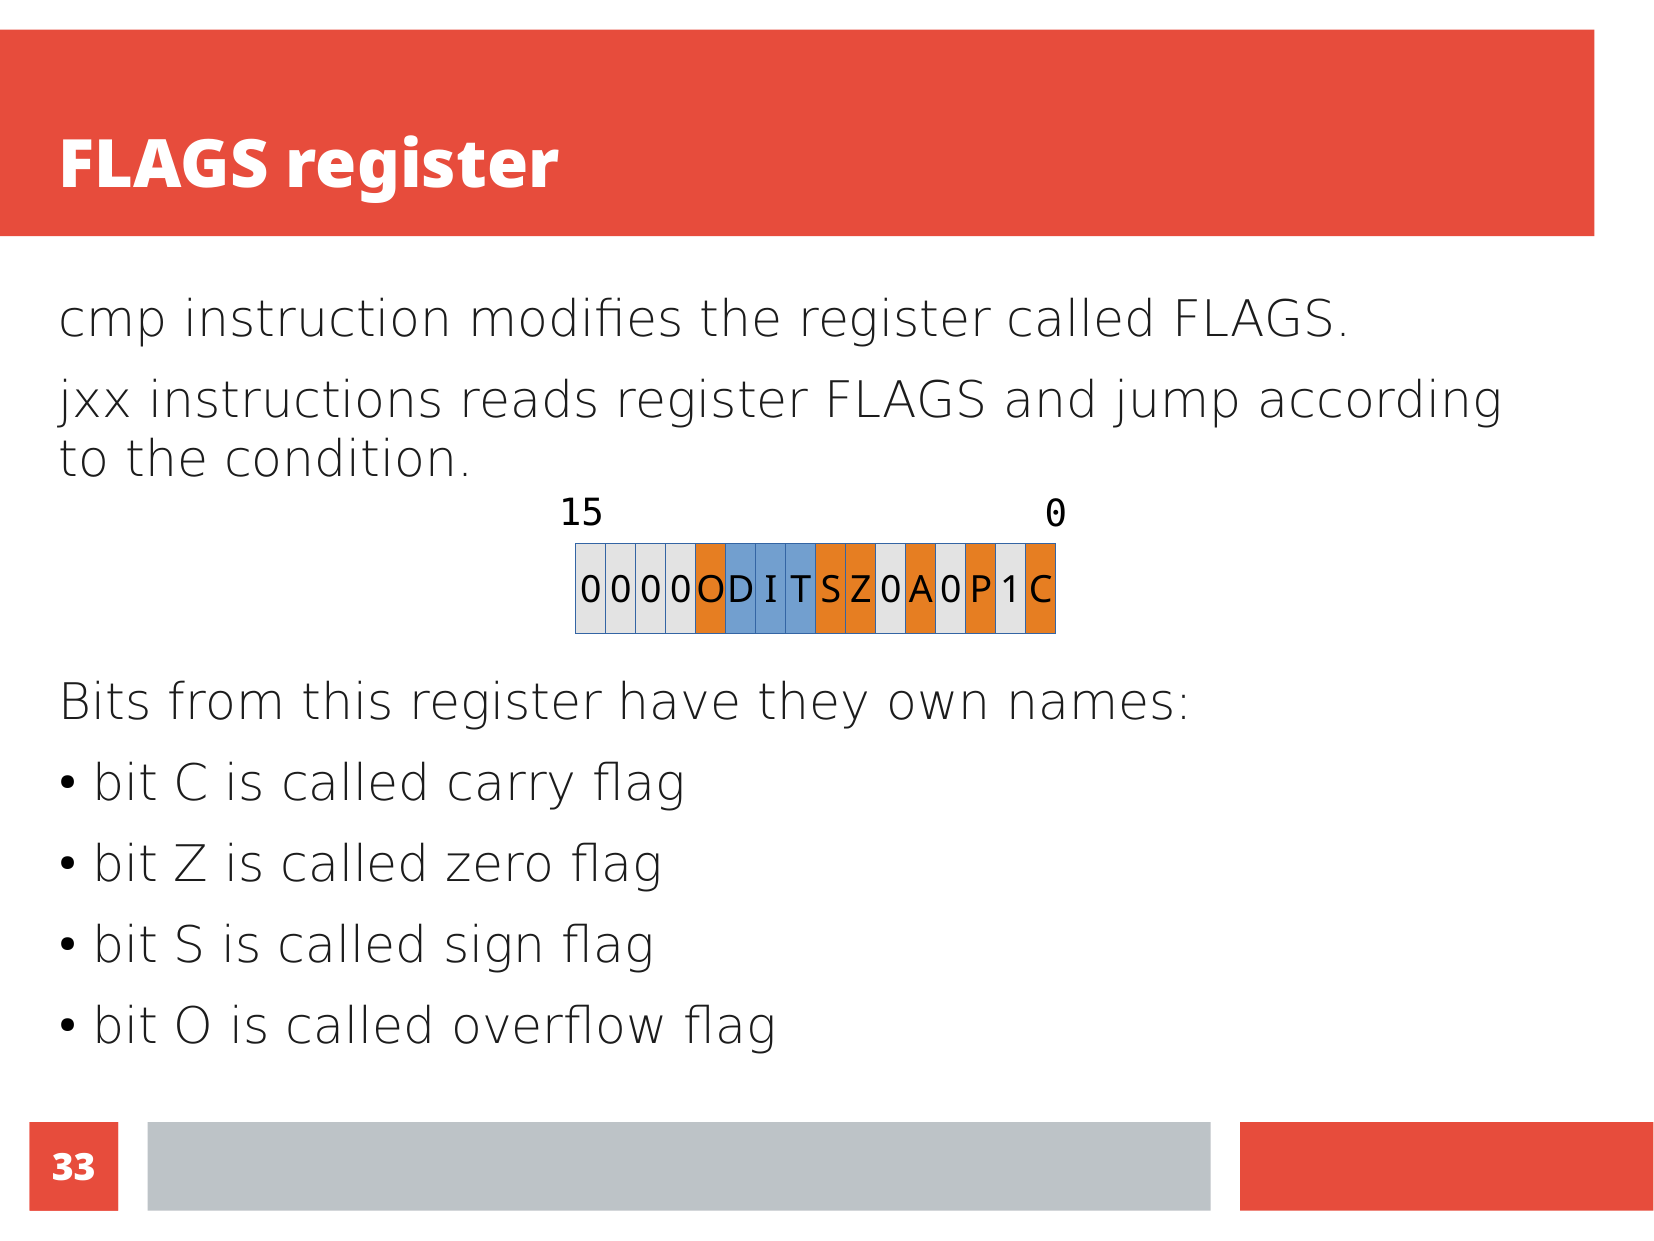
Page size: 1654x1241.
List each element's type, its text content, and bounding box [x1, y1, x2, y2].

text_box D [726, 543, 756, 634]
text_box T [786, 543, 816, 634]
text_box 0 [875, 543, 906, 634]
text_box A [906, 543, 935, 634]
text_box 0 [606, 543, 636, 634]
text_box 0 [636, 543, 666, 634]
text_box 0 [935, 543, 966, 634]
text_box 0 [1040, 486, 1071, 541]
text_box 15 [588, 501, 597, 508]
text_box 1 [996, 543, 1026, 634]
text_box S [816, 543, 846, 634]
text_box 0 [575, 543, 606, 634]
title FLAGS register [59, 59, 1595, 207]
list cmp instruction modifies the register called FLAGS. jxx instructions reads register FLAGS and jump according to the condition. Bits from this register have they own names: bit C is called carry flag bit Z is called zero flag bit S is called sign flag bit O is called overflow flag [59, 289, 1565, 1058]
text_box C [1026, 543, 1056, 634]
text_box Z [846, 543, 875, 634]
text_box O [696, 543, 726, 634]
text_box I [756, 543, 786, 634]
text_box 0 [666, 543, 696, 634]
text_box 15 [566, 485, 597, 540]
text_box P [966, 543, 996, 634]
